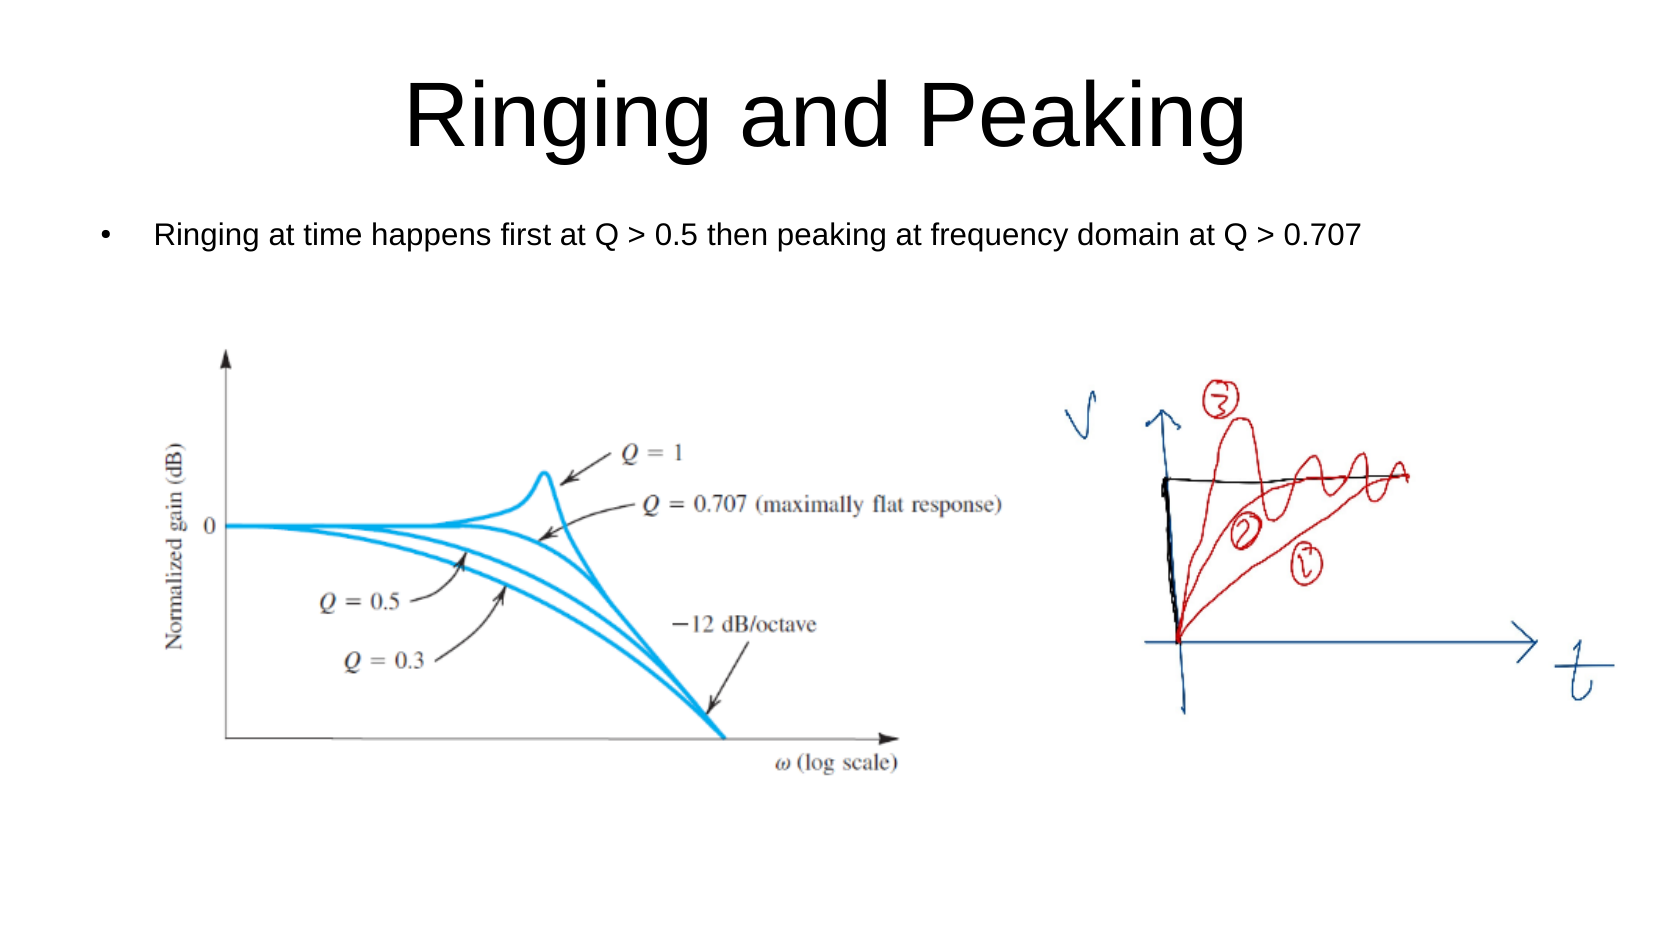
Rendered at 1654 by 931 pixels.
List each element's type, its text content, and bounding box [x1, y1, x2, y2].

picture [119, 326, 1006, 781]
title Ringing and Peaking [82, 37, 1571, 193]
picture [1035, 352, 1636, 758]
list Ringing at time happens first at Q > 0.5 then peaking at frequency domain at Q > 0.707 [82, 217, 1571, 758]
